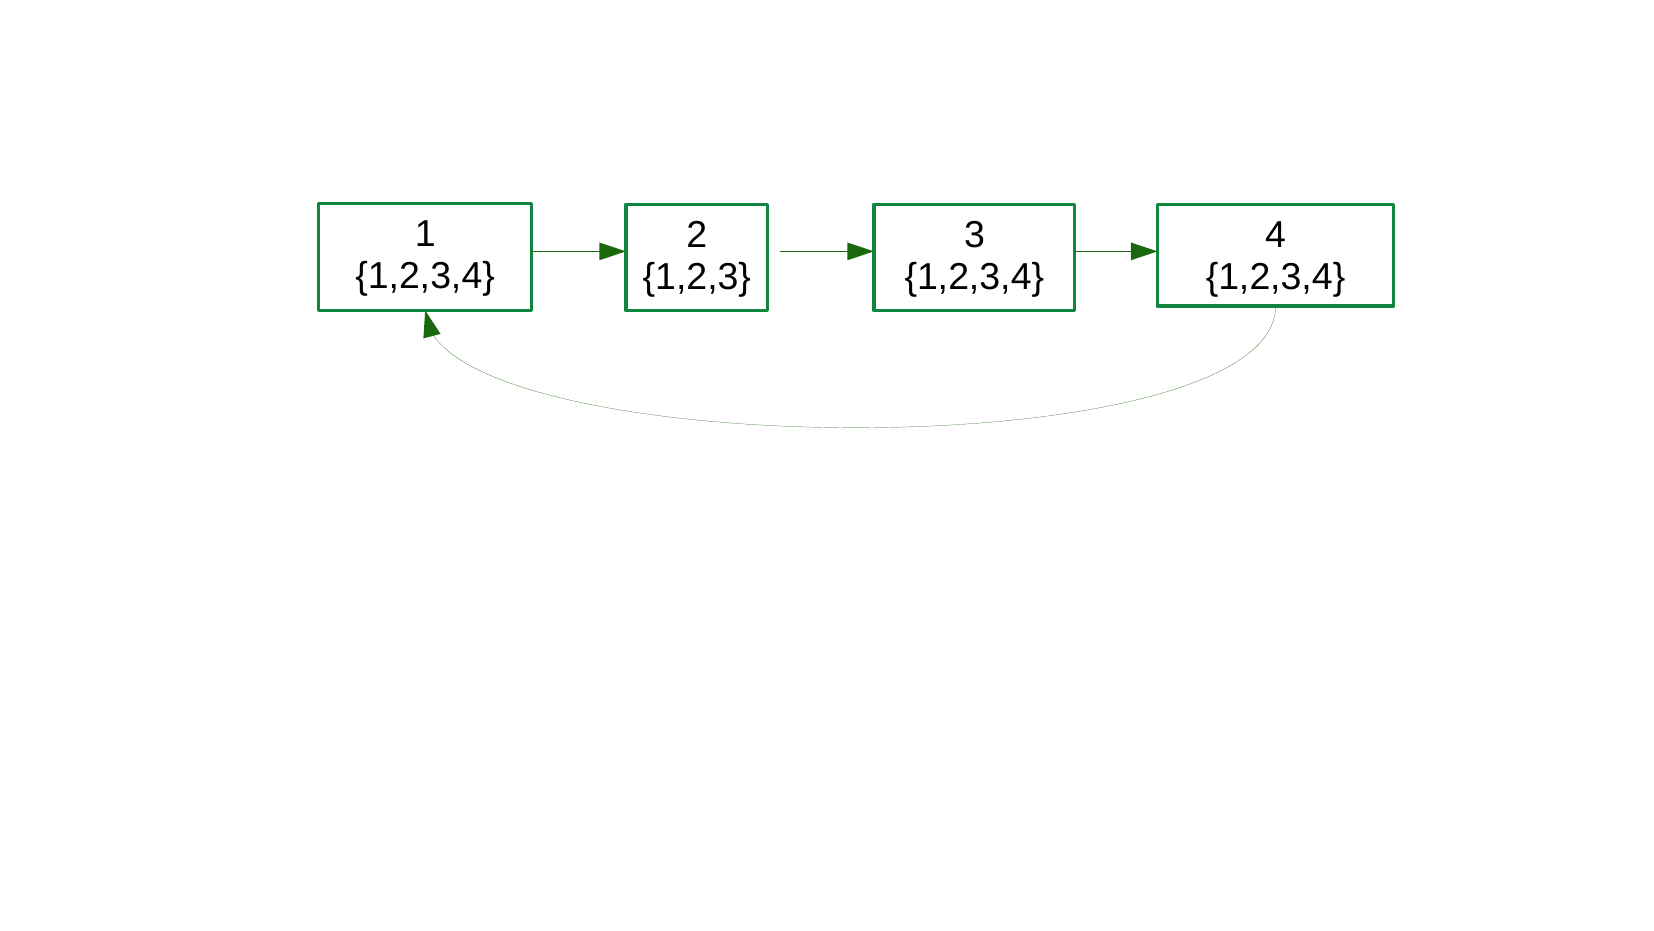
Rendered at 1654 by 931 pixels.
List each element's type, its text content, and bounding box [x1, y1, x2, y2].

text_box 4 {1,2,3,4} [1157, 204, 1394, 307]
text_box 1 {1,2,3,4} [318, 203, 532, 311]
text_box 2 {1,2,3} [625, 204, 768, 311]
text_box 3 {1,2,3,4} [874, 204, 1075, 311]
